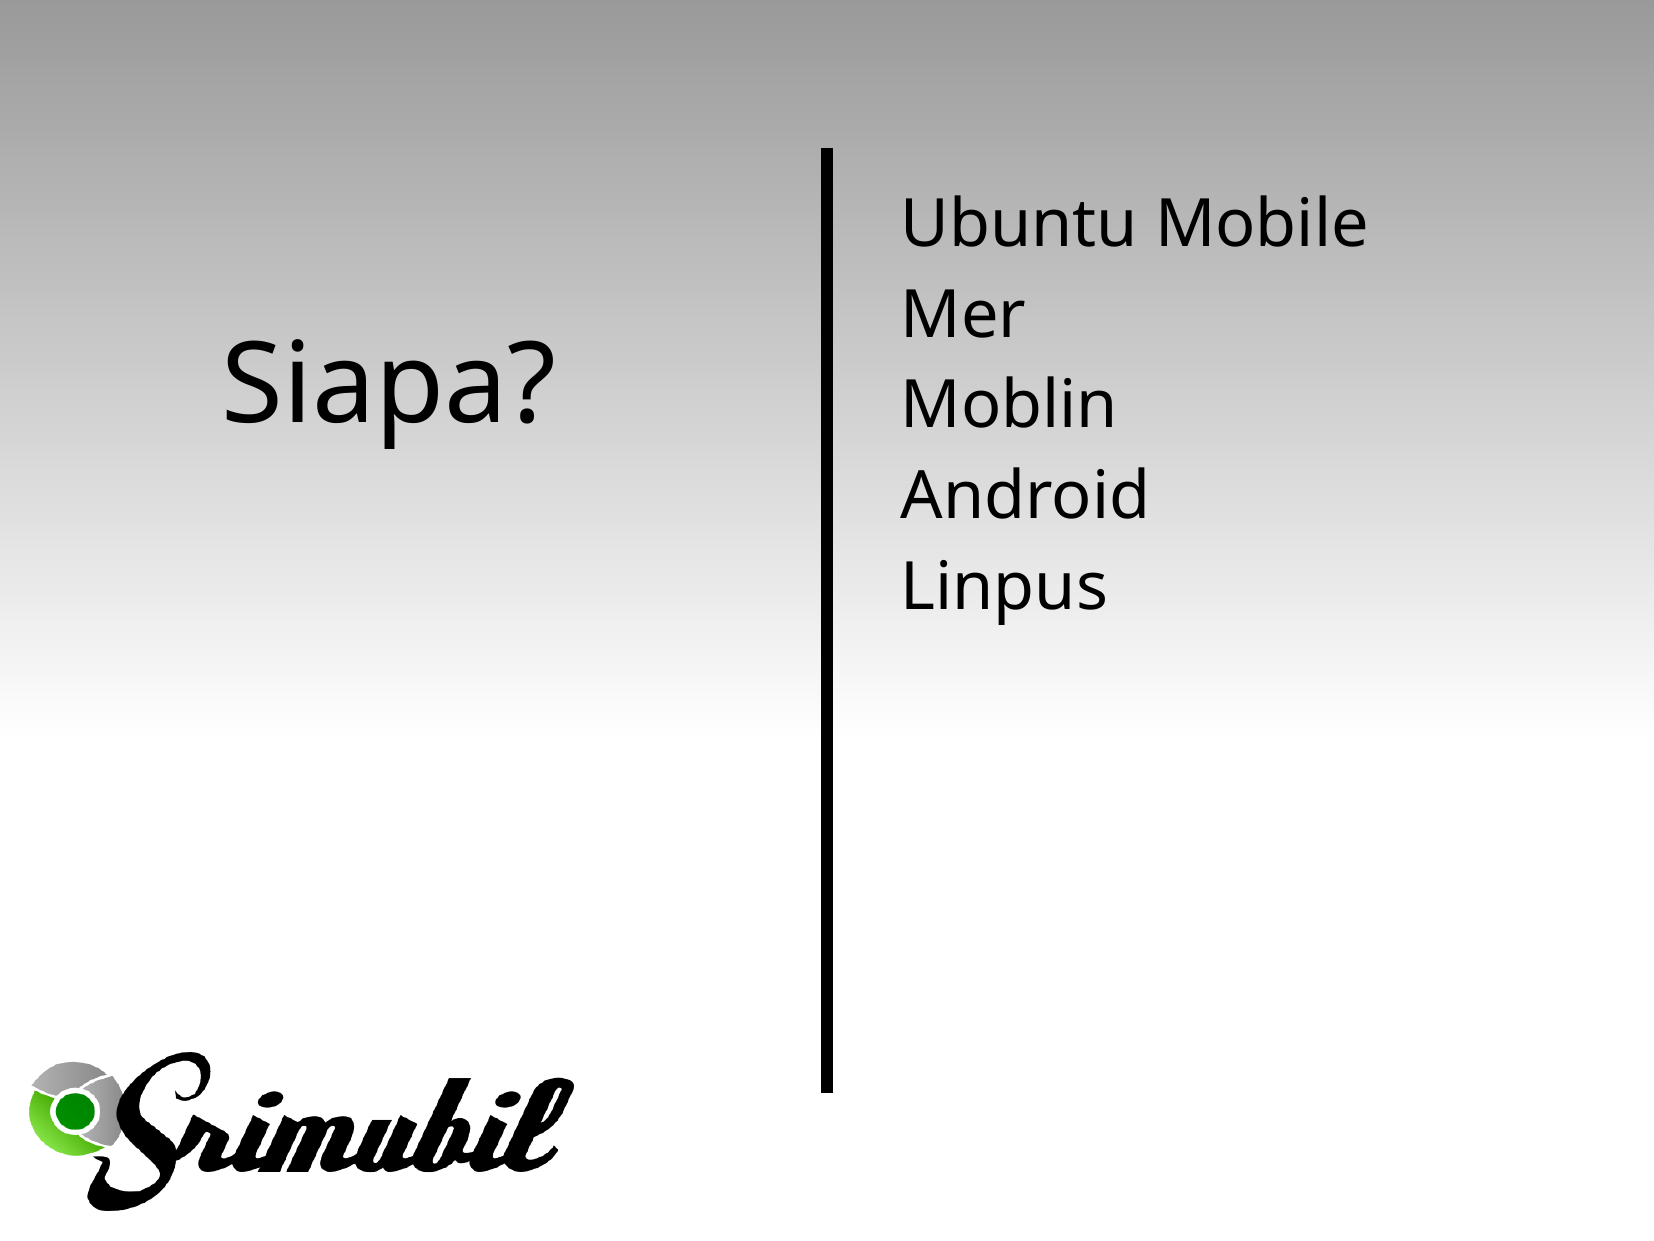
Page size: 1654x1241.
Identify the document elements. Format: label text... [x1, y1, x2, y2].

picture [29, 1052, 574, 1211]
text_box Siapa? [206, 295, 533, 451]
text_box Ubuntu Mobile Mer Moblin Android Linpus [885, 167, 1536, 1093]
